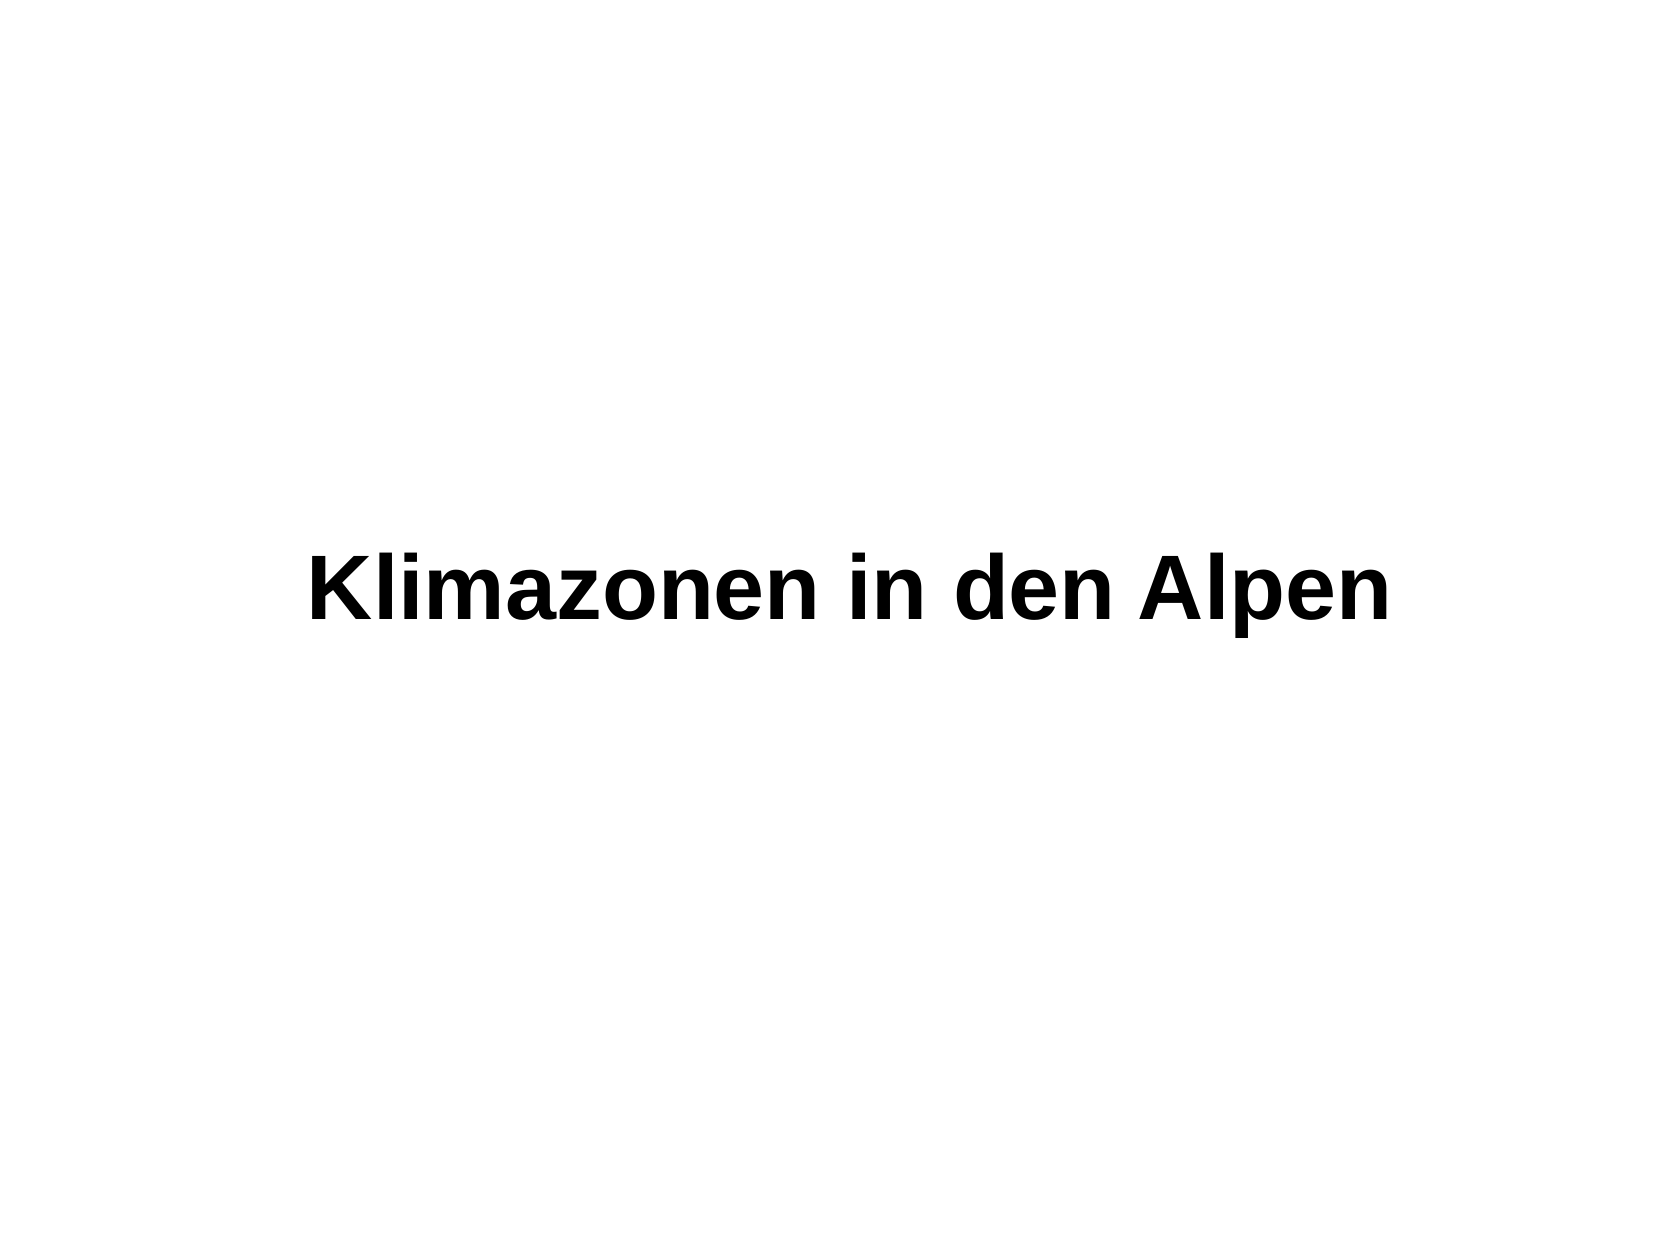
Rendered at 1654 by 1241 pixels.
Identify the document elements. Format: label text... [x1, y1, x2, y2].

title Klimazonen in den Alpen [106, 484, 1595, 692]
